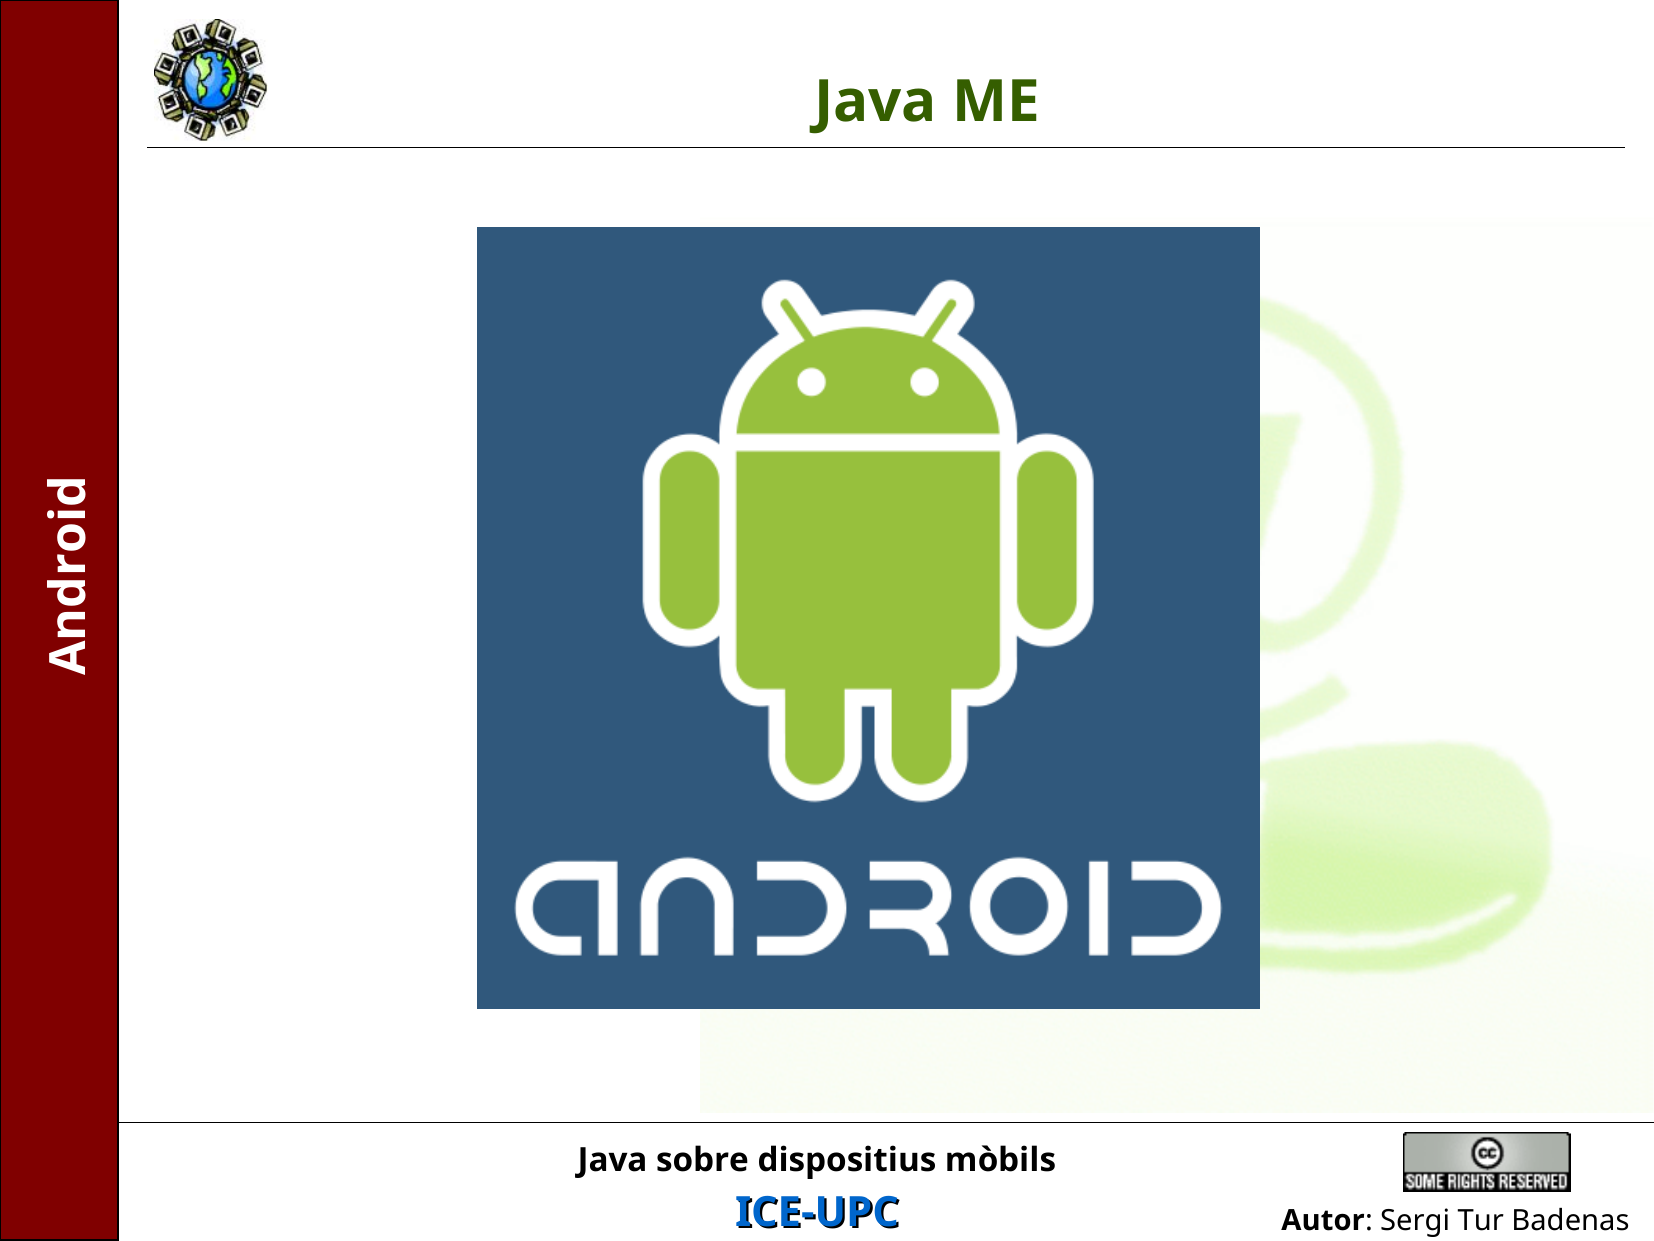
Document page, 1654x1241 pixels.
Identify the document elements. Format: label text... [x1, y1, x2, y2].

picture [154, 19, 268, 142]
subtitle Android [141, 242, 1630, 1093]
picture [477, 217, 1654, 1113]
title Java ME [183, 49, 1654, 148]
picture [1403, 1132, 1571, 1192]
